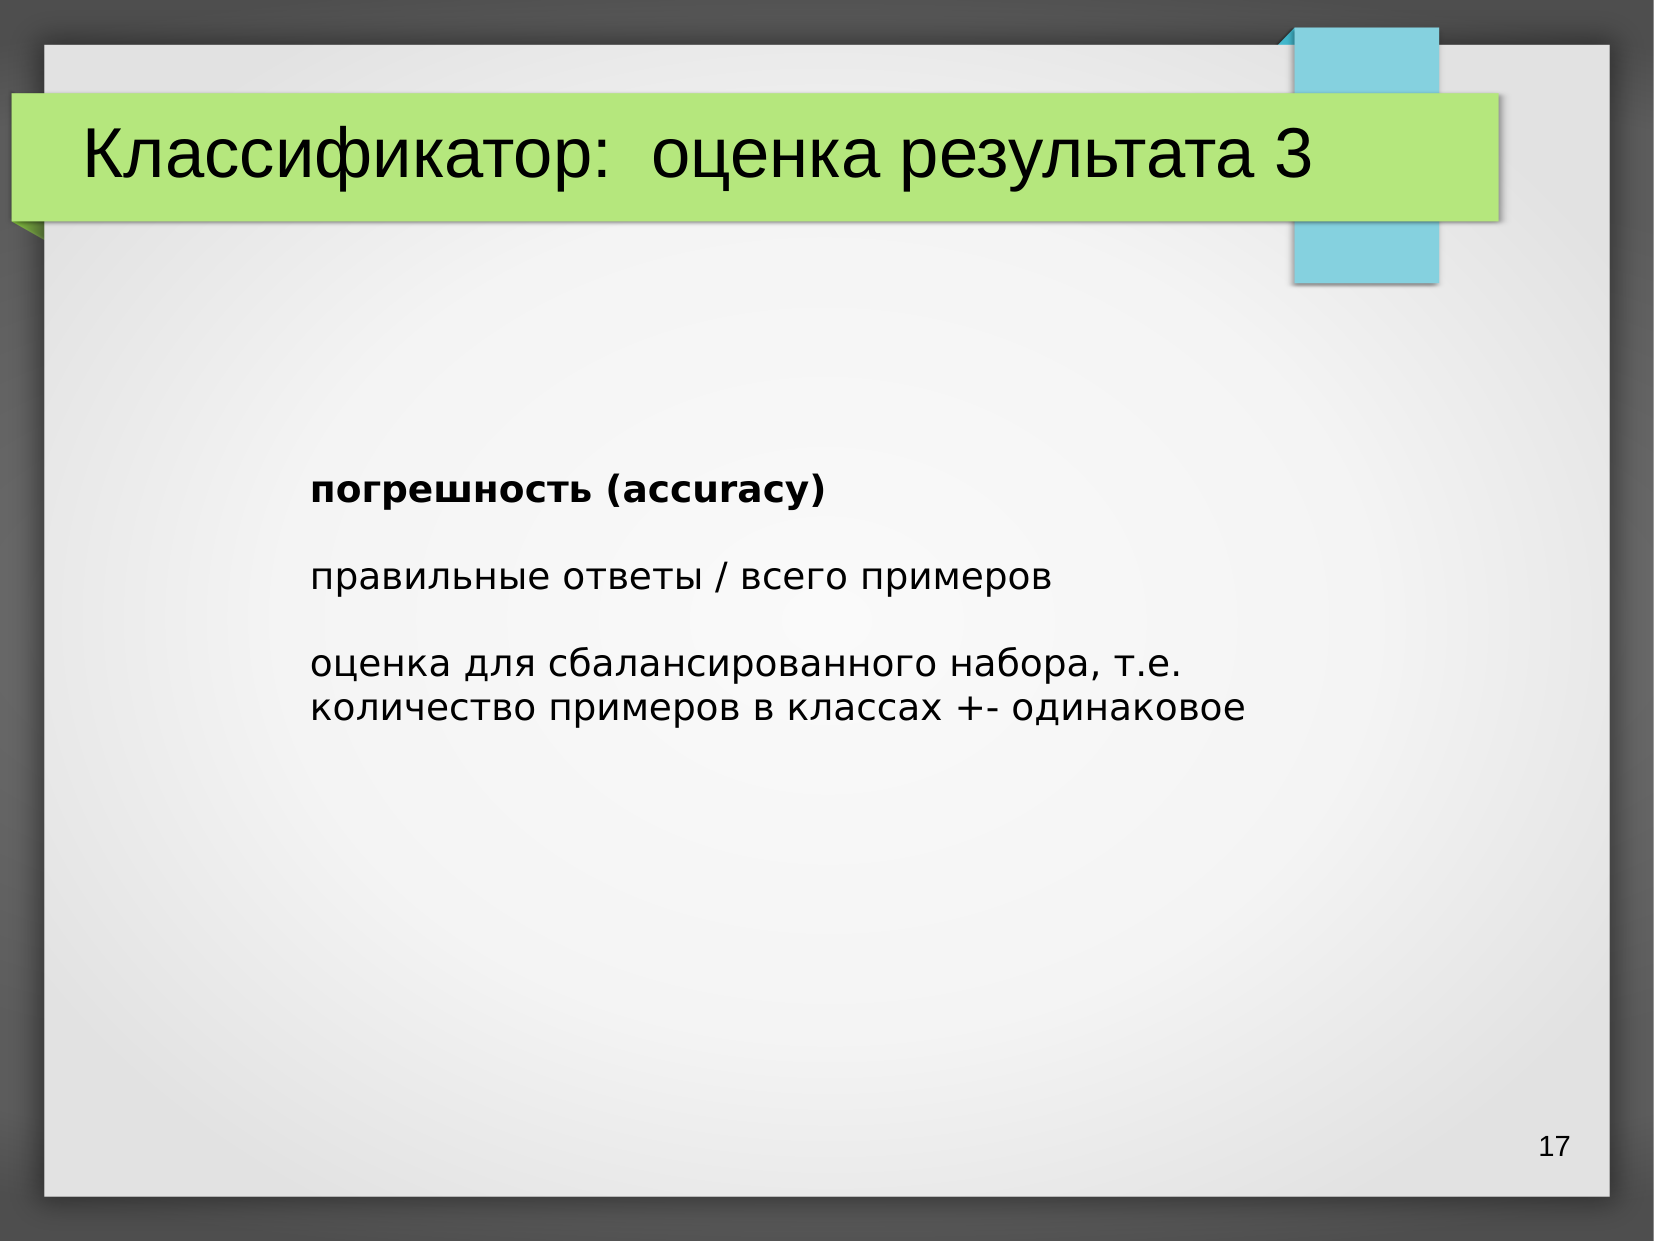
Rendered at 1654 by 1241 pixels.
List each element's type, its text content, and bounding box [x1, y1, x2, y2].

title Классификатор: оценка результата 3 [82, 49, 1571, 257]
text_box погрешность (accuracy) правильные ответы / всего примеров оценка для сбалансированного набора, т.е. количество примеров в классах +- одинаковое [295, 460, 1489, 998]
picture [0, 0, 1654, 1241]
